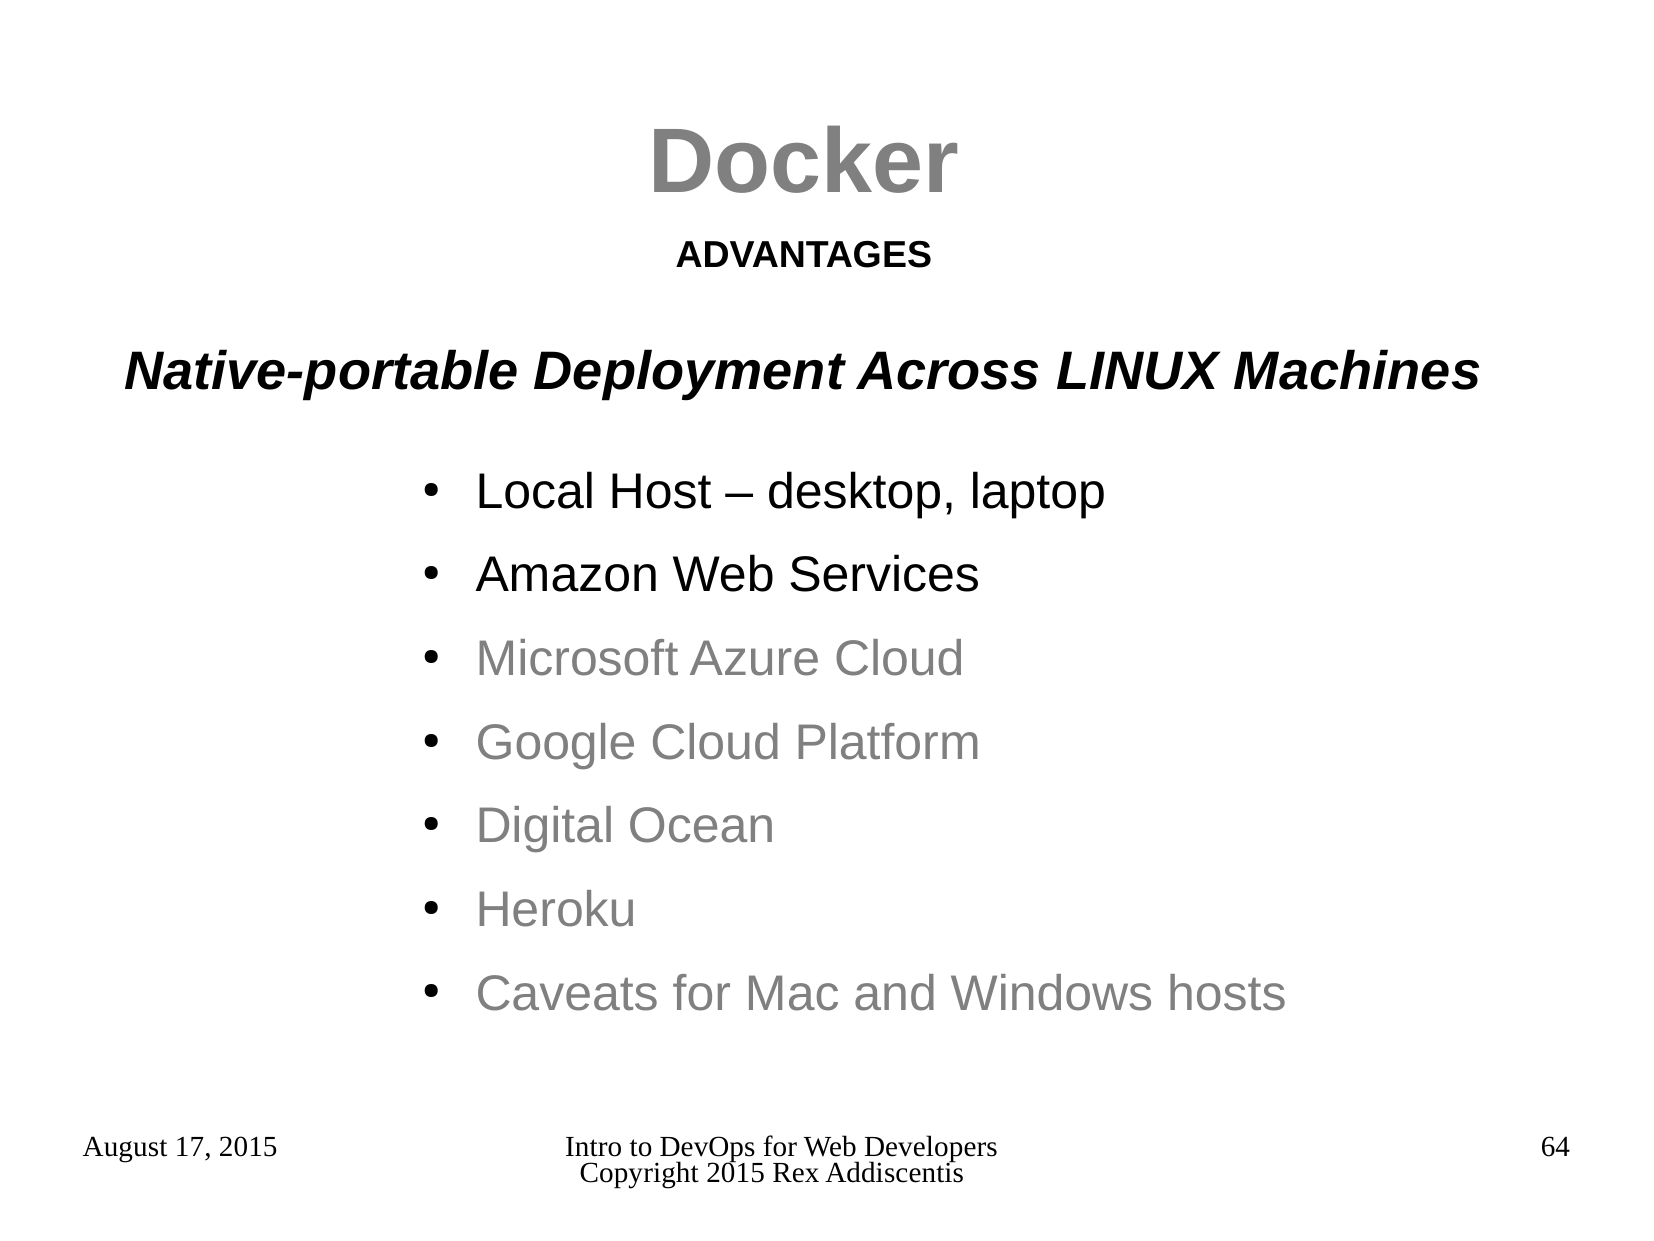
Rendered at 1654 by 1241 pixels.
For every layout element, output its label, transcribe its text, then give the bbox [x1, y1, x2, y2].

list Local Host – desktop, laptop Amazon Web Services Microsoft Azure Cloud Google Cloud Platform Digital Ocean Heroku Caveats for Mac and Windows hosts [404, 435, 1440, 1051]
list Docker ADVANTAGES Native-portable Deployment Across LINUX Machines [59, 75, 1548, 421]
